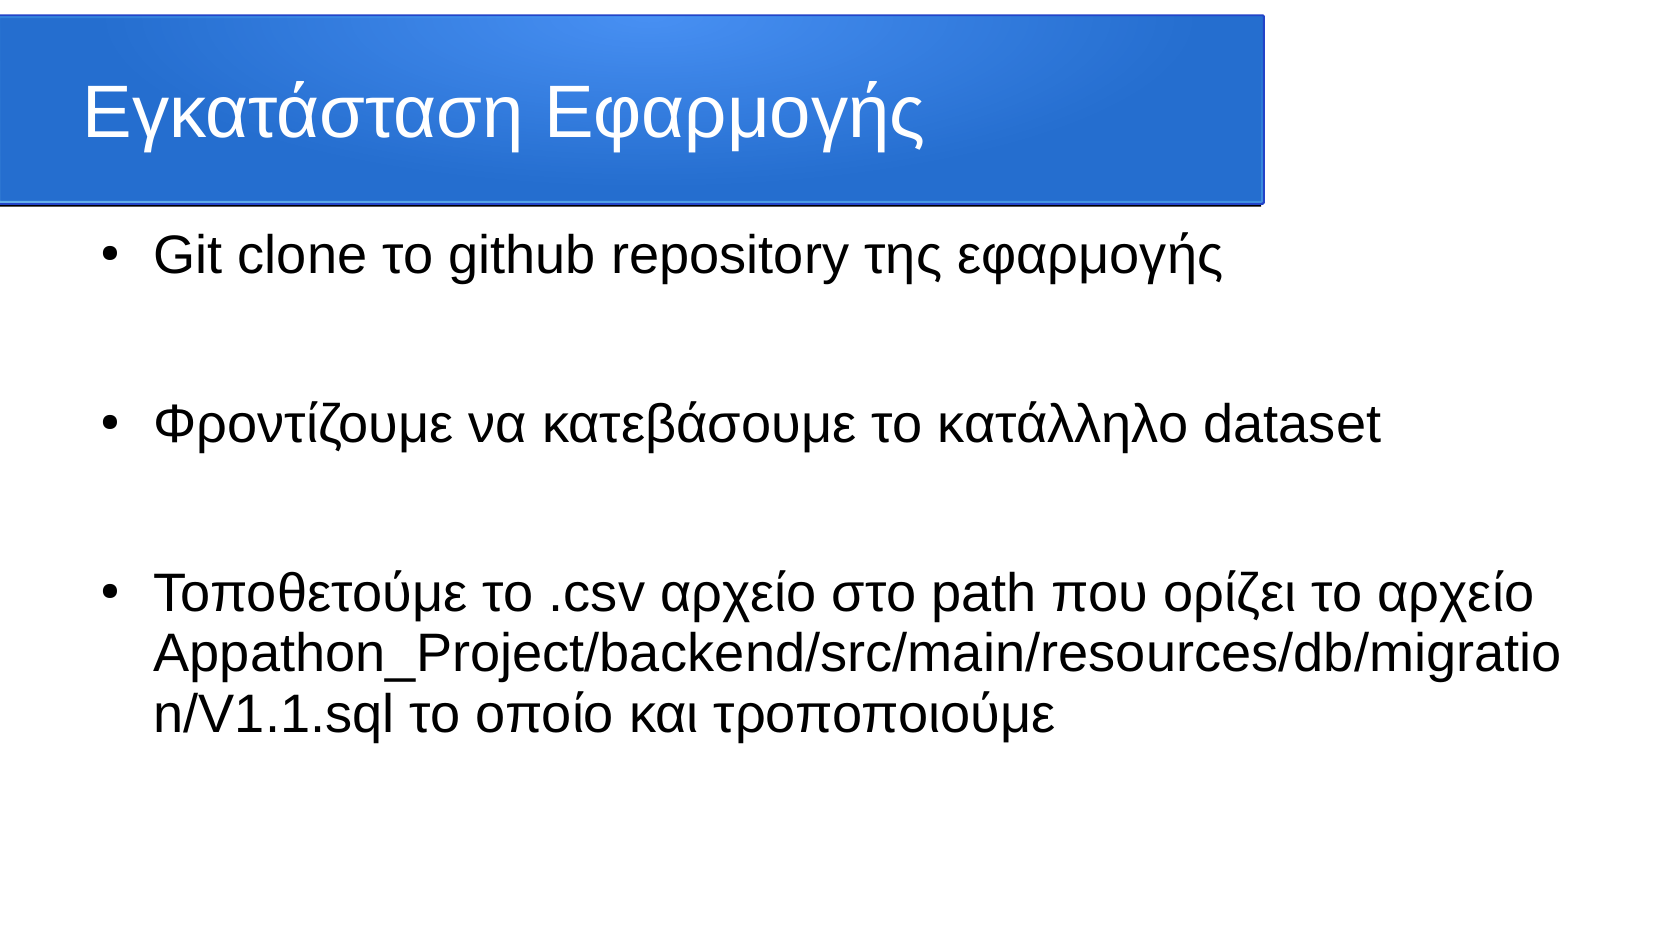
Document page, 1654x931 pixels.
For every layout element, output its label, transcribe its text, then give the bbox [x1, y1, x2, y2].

list Git clone το github repository της εφαρμογής Φροντίζουμε να κατεβάσουμε το κατάλληλο dataset Τοποθετούμε το .csv αρχείο στο path που ορίζει το αρχείο Appathon_Project/backend/src/main/resources/db/migration/V1.1.sql το οποίο και τροποποιούμε [82, 224, 1571, 764]
title Εγκατάσταση Εφαρμογής [82, 35, 1235, 189]
